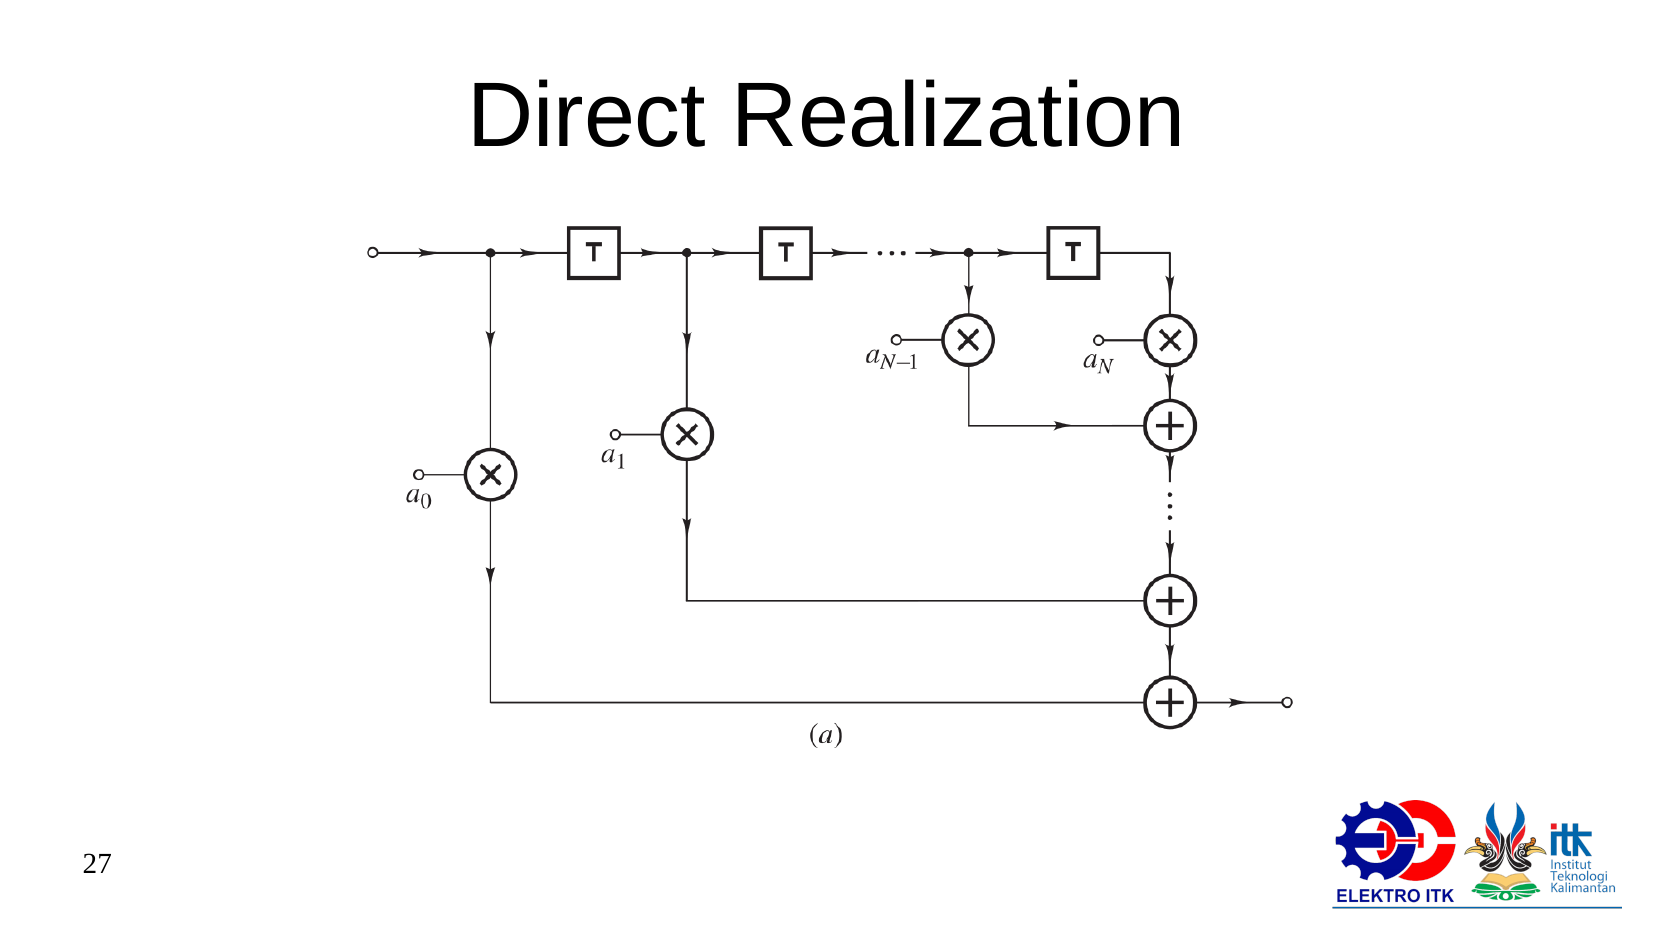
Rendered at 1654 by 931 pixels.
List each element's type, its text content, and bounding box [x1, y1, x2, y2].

picture [1332, 800, 1622, 918]
picture [354, 217, 1300, 758]
title Direct Realization [82, 37, 1571, 193]
